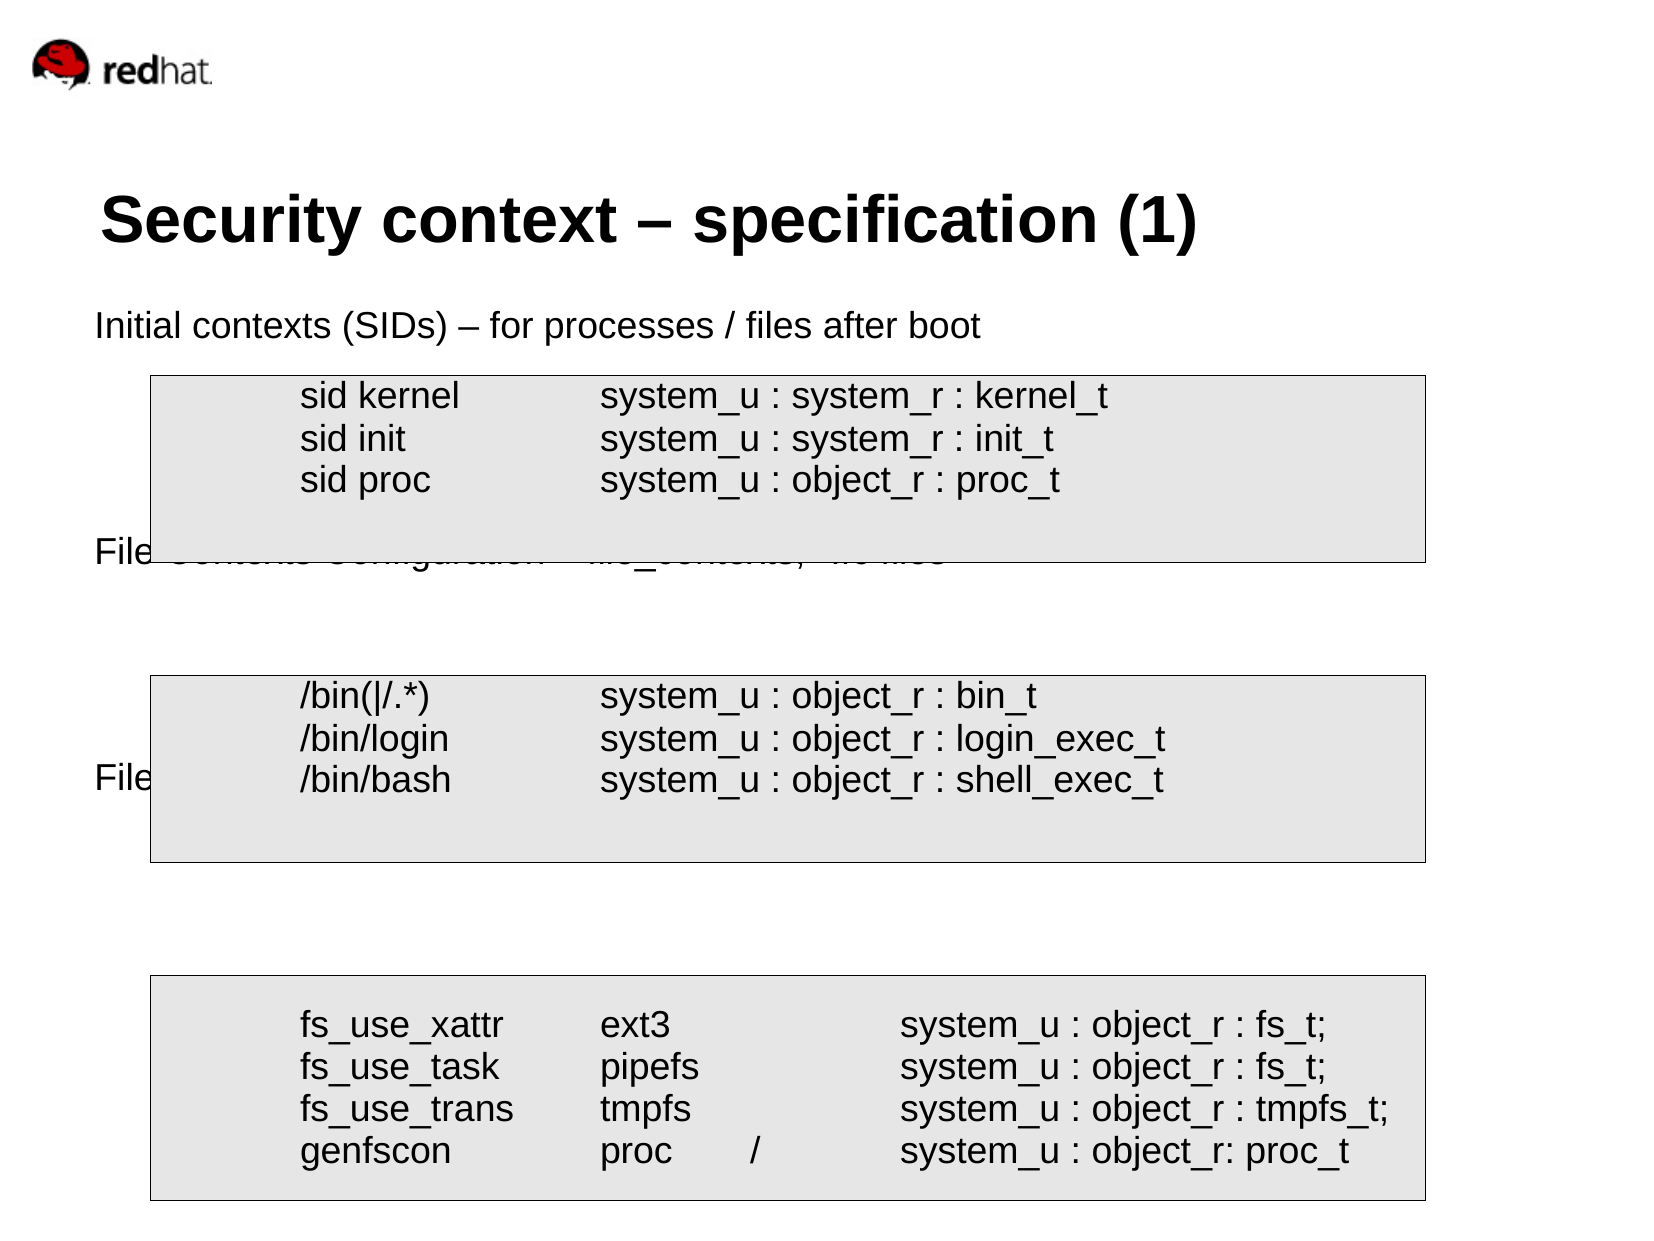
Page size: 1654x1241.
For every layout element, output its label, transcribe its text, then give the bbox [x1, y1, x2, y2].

text_box /bin(|/.*) system_u : object_r : bin_t /bin/login system_u : object_r : login_exec_t /bin/bash system_u : object_r : shell_exec_t [150, 675, 1426, 863]
text_box sid kernel system_u : system_r : kernel_t sid init system_u : system_r : init_t sid proc system_u : object_r : proc_t [150, 375, 1426, 563]
title Security context – specification (1) [100, 164, 1506, 275]
list Initial contexts (SIDs) – for processes / files after boot File Contexts Configuration – file_contexts, *.fc files Filesystem Labeling Behaviors & Genfs Contexts [94, 304, 1500, 1174]
picture [31, 37, 212, 98]
text_box fs_use_xattr ext3 system_u : object_r : fs_t; fs_use_task pipefs system_u : object_r : fs_t; fs_use_trans tmpfs system_u : object_r : tmpfs_t; genfscon proc / system_u : object_r: proc_t [150, 975, 1426, 1201]
